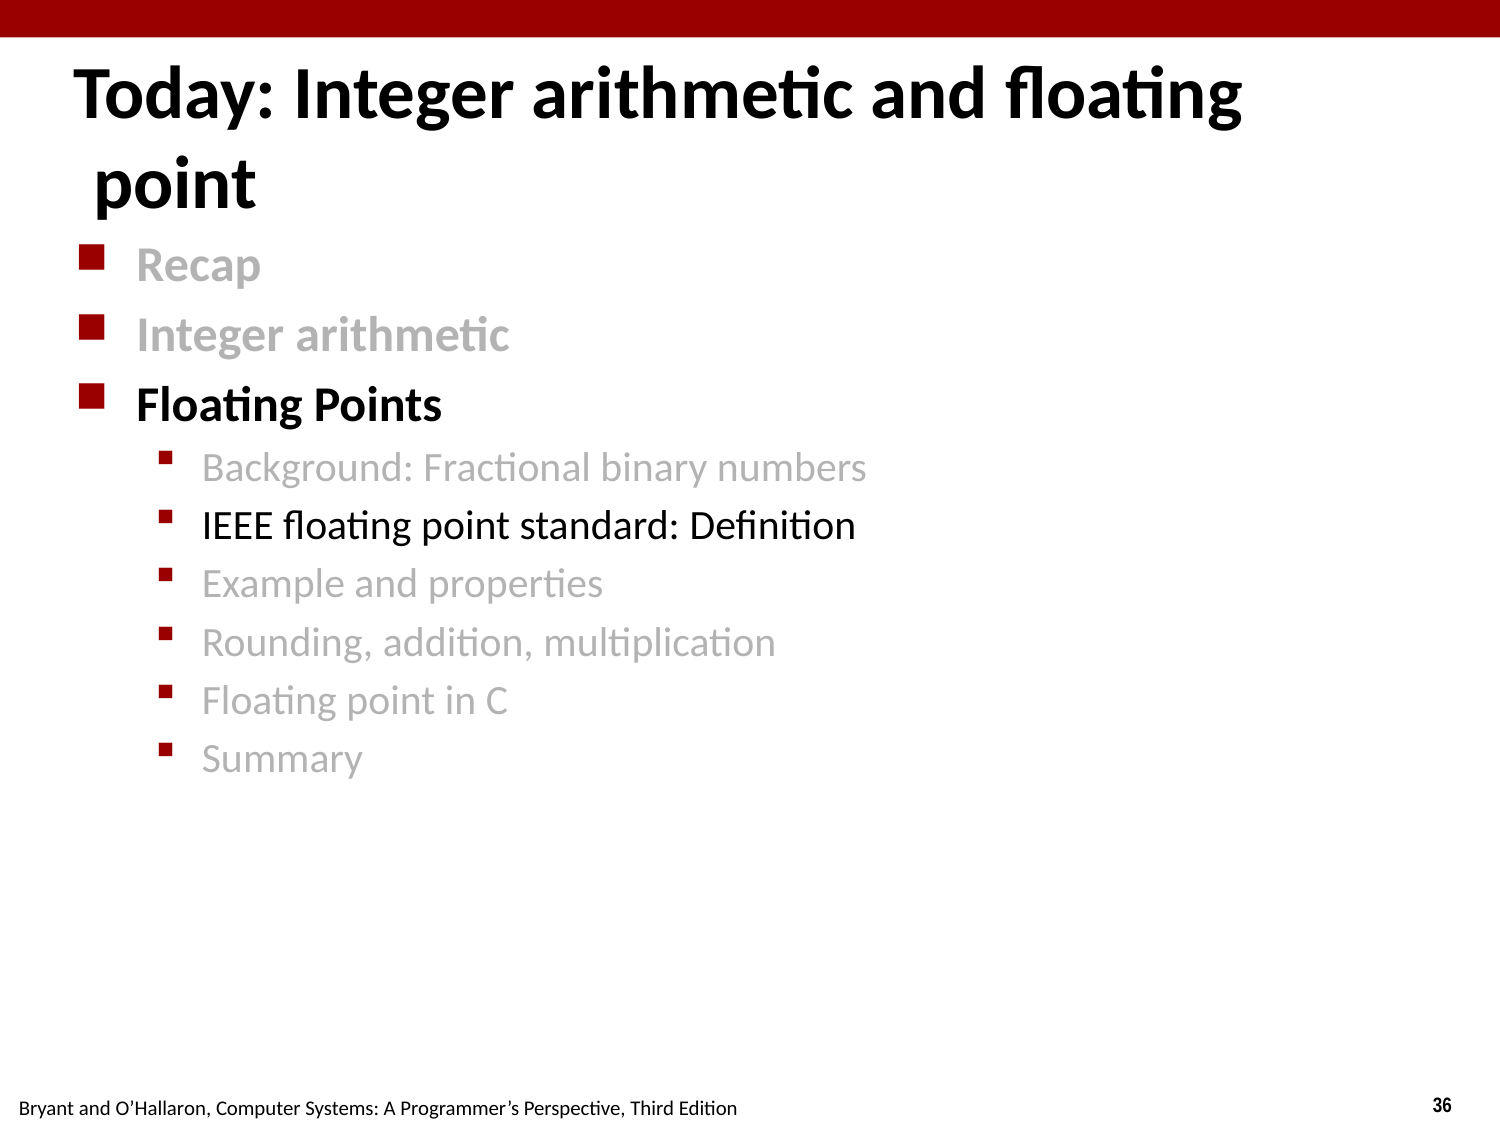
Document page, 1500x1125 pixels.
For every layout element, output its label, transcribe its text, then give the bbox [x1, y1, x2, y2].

list Recap Integer arithmetic Floating Points Background: Fractional binary numbers IEEE floating point standard: Definition Example and properties Rounding, addition, multiplication Floating point in C Summary [65, 223, 1361, 1040]
title Today: Integer arithmetic and floating point [58, 71, 1304, 197]
